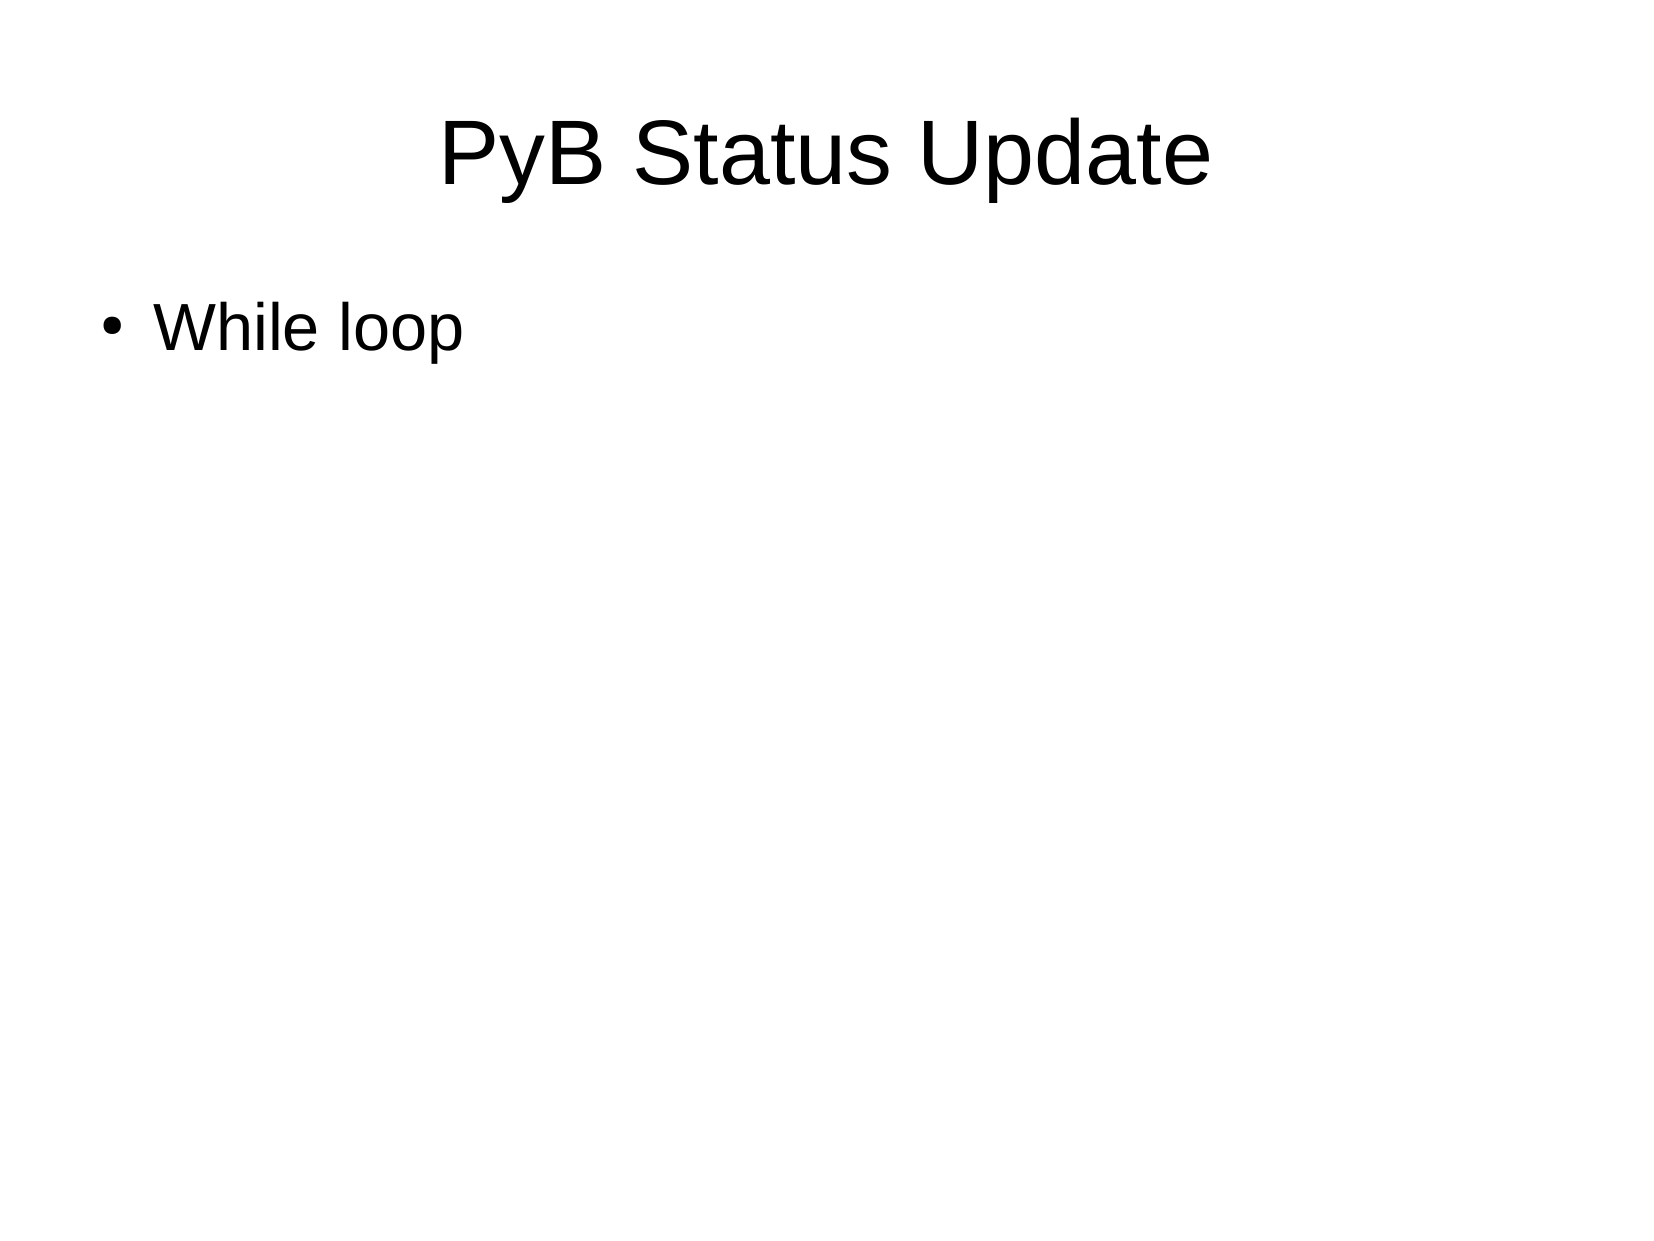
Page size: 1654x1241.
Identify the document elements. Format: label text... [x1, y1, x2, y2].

list While loop [82, 290, 1571, 1010]
title PyB Status Update [82, 49, 1571, 257]
